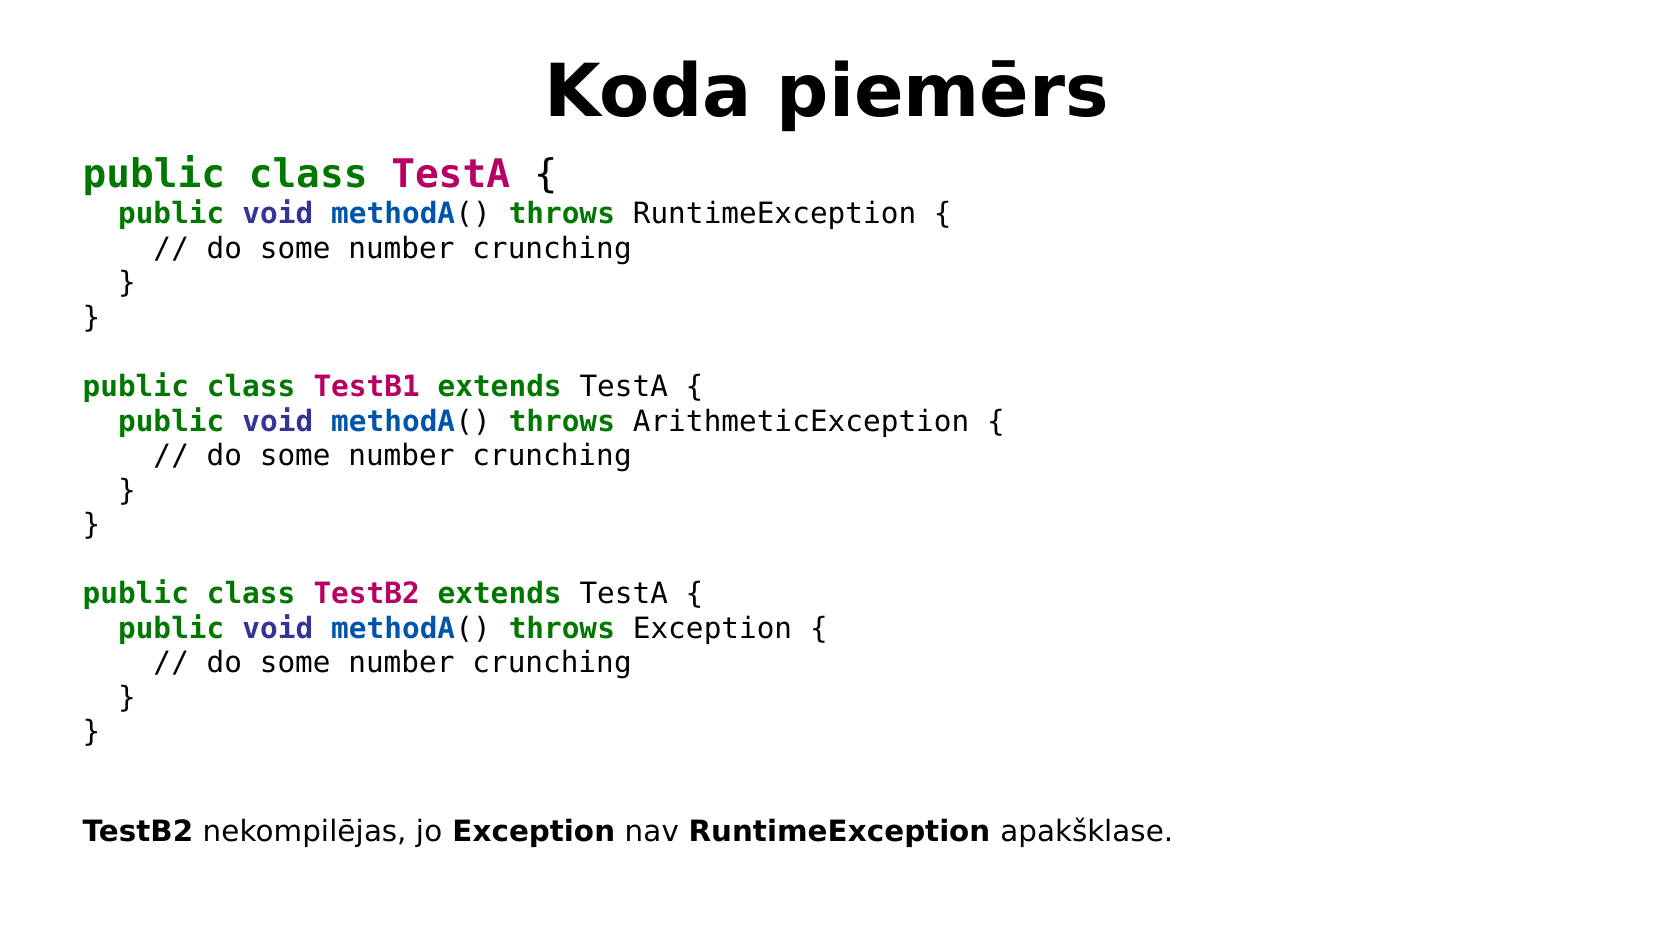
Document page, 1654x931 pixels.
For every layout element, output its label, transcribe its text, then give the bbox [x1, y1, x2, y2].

title Koda piemērs [82, 6, 1571, 177]
list public class TestA { public void methodA() throws RuntimeException { // do some number crunching } } public class TestB1 extends TestA { public void methodA() throws ArithmeticException { // do some number crunching } } public class TestB2 extends TestA { public void methodA() throws Exception { // do some number crunching } } TestB2 nekompilējas, jo Exception nav RuntimeException apakšklase. [82, 150, 1538, 851]
